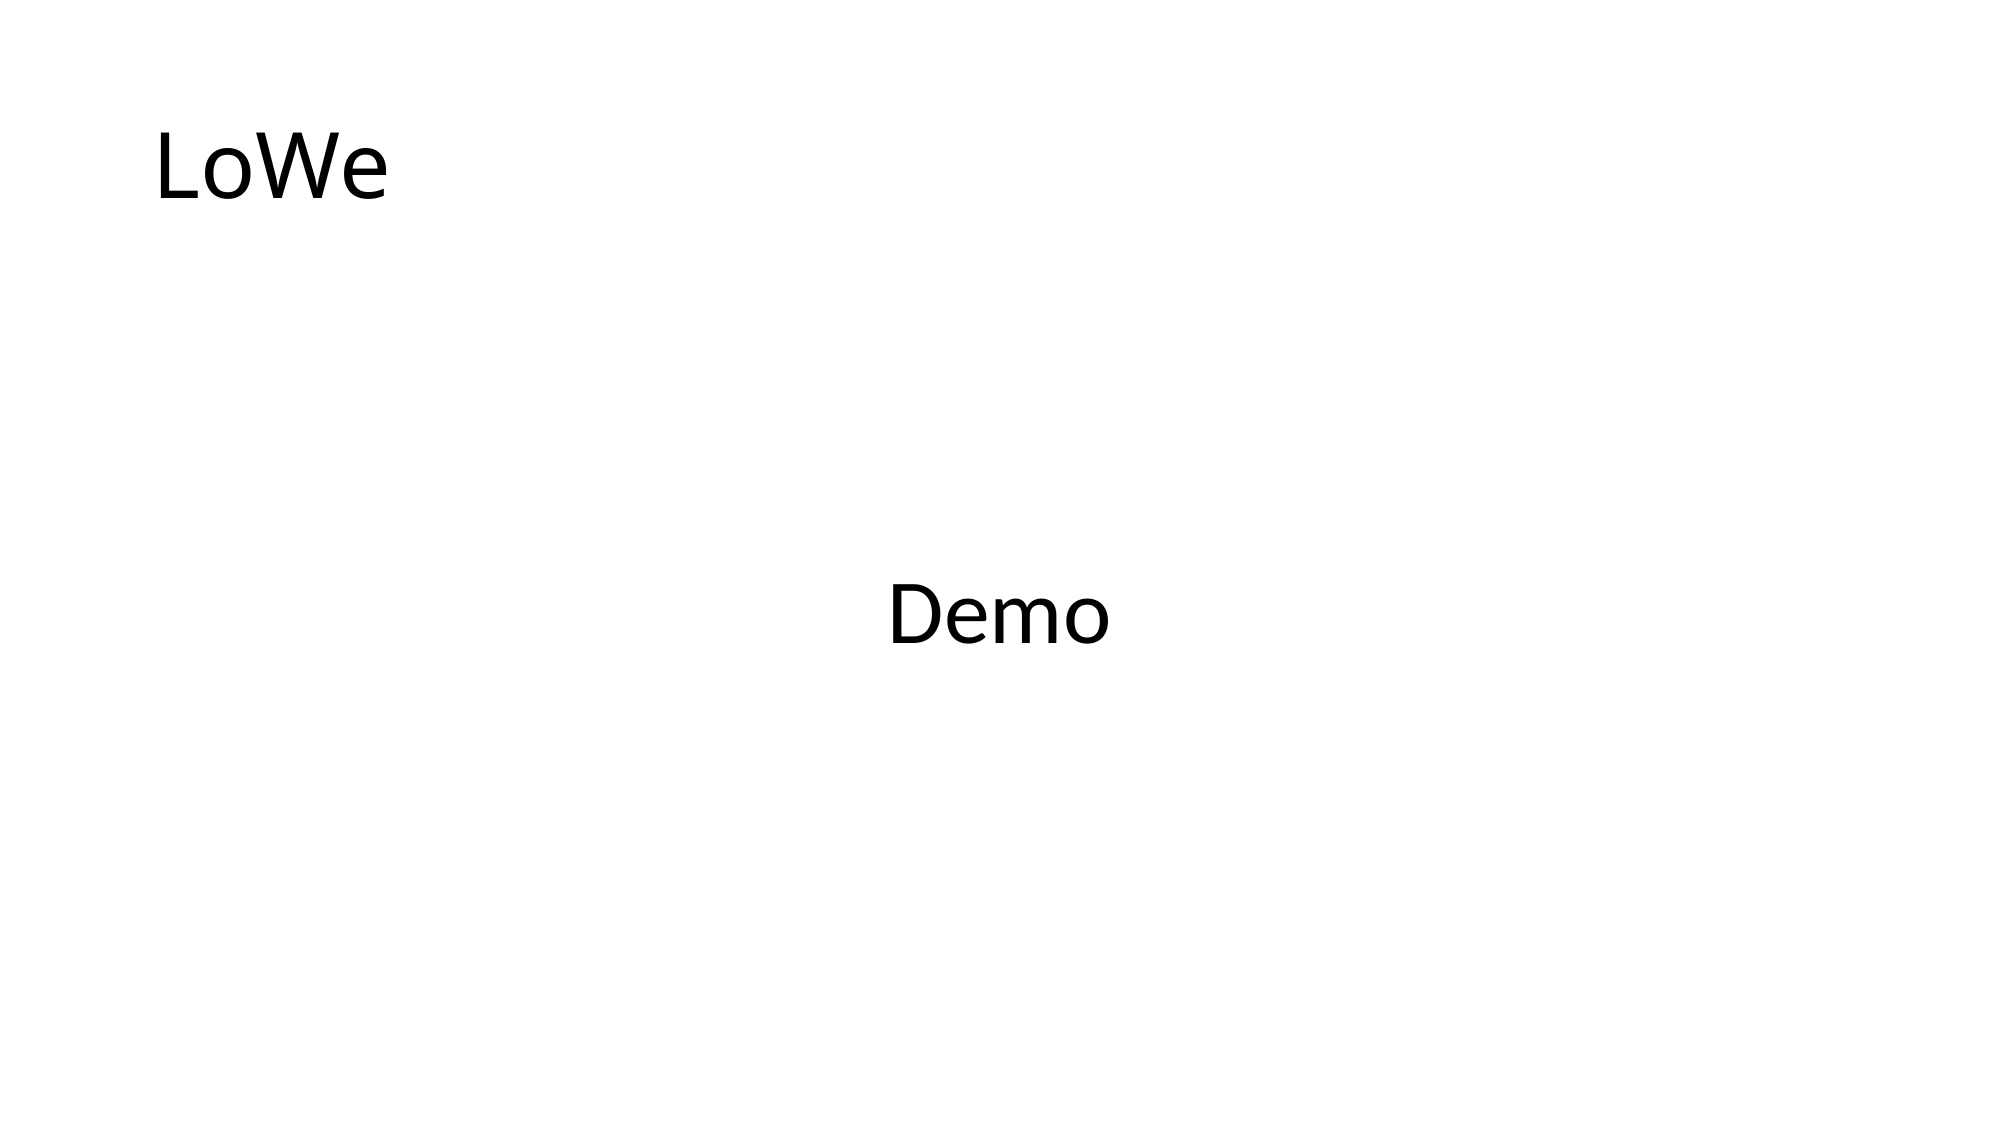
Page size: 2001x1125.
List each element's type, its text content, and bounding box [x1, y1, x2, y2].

list Demo [137, 557, 1863, 1014]
title LoWe [137, 59, 1863, 278]
